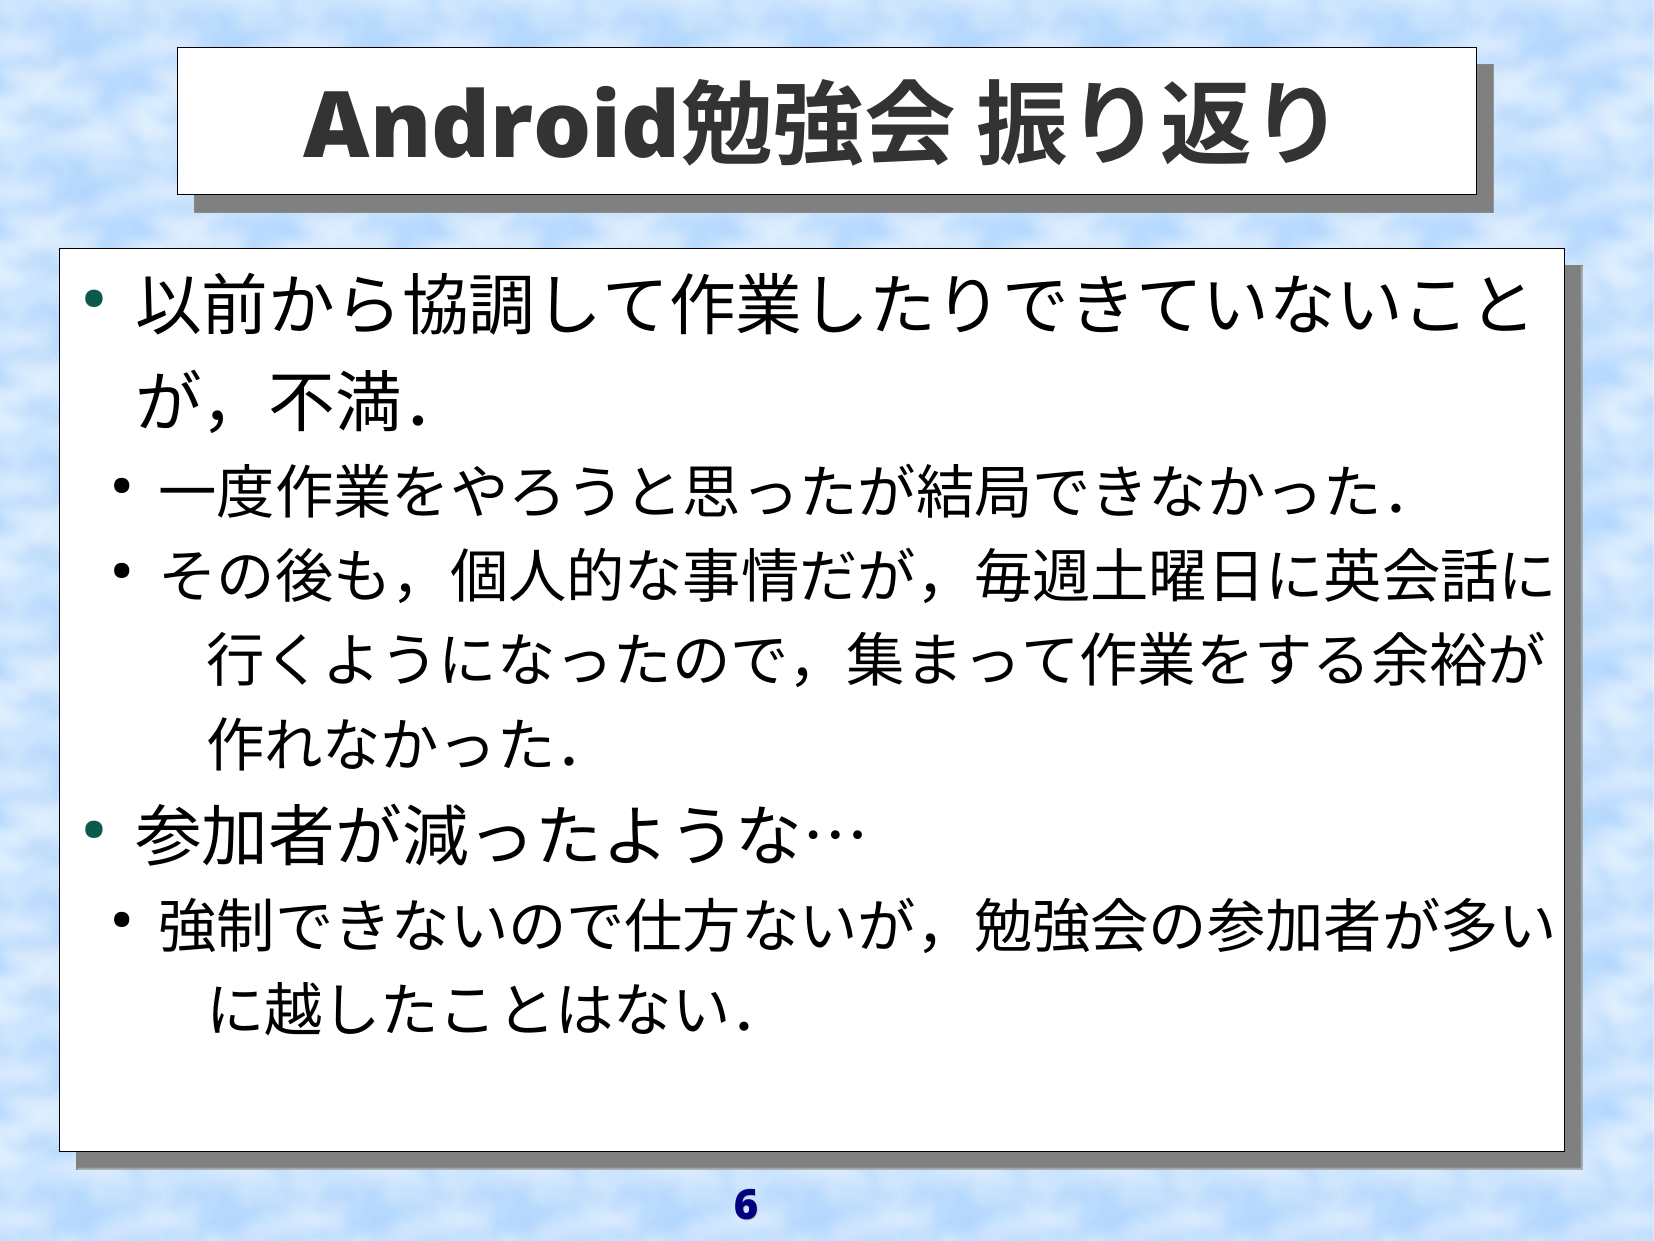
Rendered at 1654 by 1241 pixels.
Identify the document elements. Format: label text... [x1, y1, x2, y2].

list 以前から協調して作業したりできていないことが，不満． 一度作業をやろうと思ったが結局できなかった． その後も，個人的な事情だが，毎週土曜日に英会話に行くようになったので，集まって作業をする余裕が作れなかった． 参加者が減ったような… 強制できないので仕方ないが，勉強会の参加者が多いに越したことはない． [64, 252, 1565, 1108]
title Android勉強会 振り返り [218, 47, 1430, 189]
picture [0, 0, 1654, 1241]
